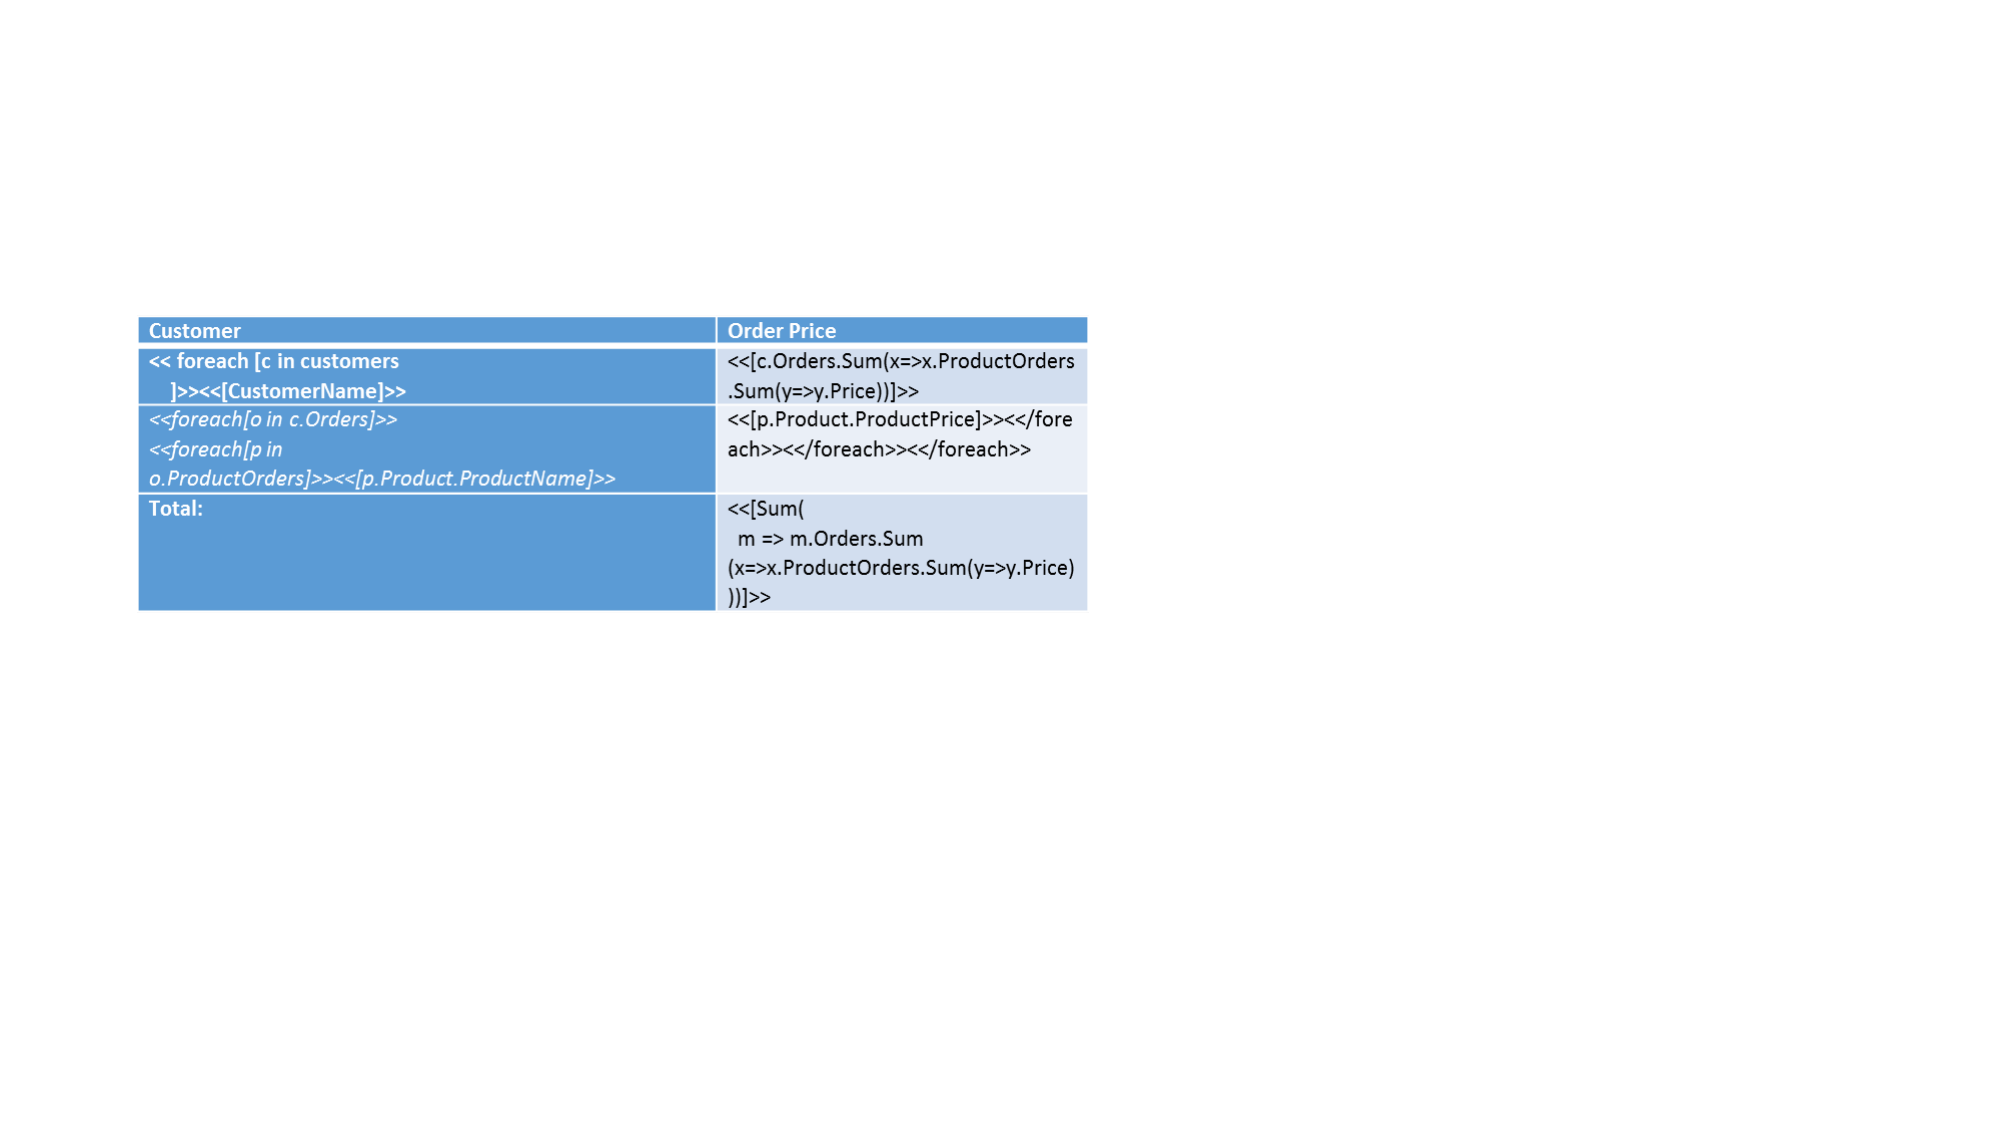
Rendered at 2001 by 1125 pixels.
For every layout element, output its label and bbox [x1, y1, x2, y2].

picture [137, 309, 1089, 624]
